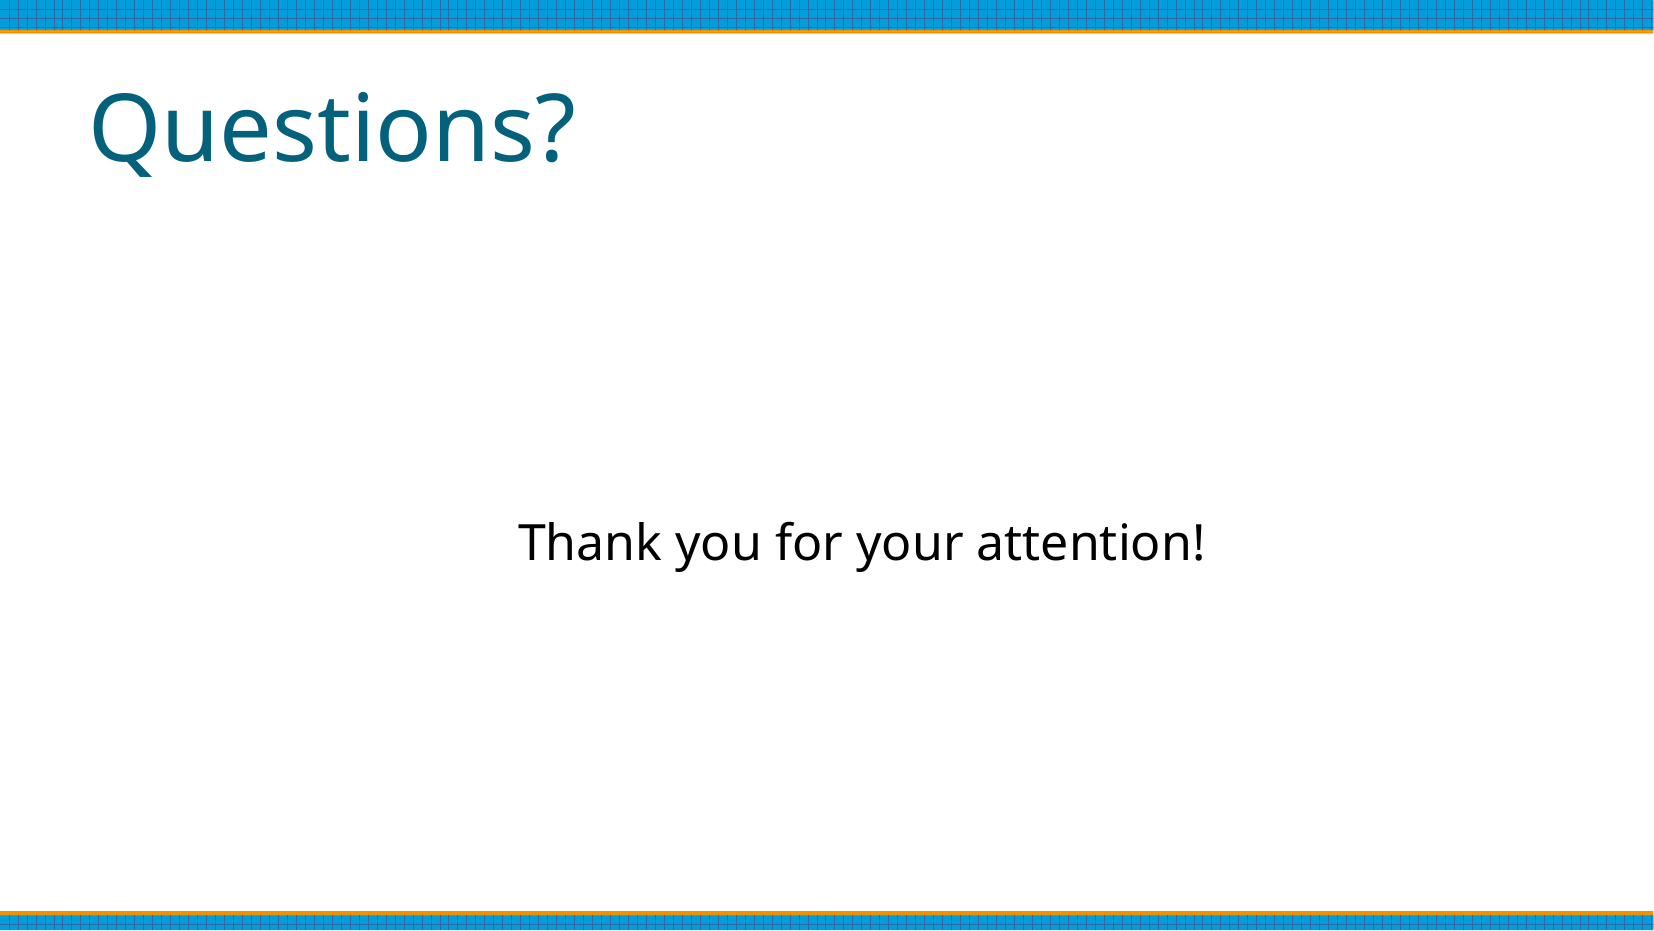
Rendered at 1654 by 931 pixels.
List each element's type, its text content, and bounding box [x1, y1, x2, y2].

list Thank you for your attention! [88, 236, 1565, 901]
title Questions? [88, 44, 1565, 207]
